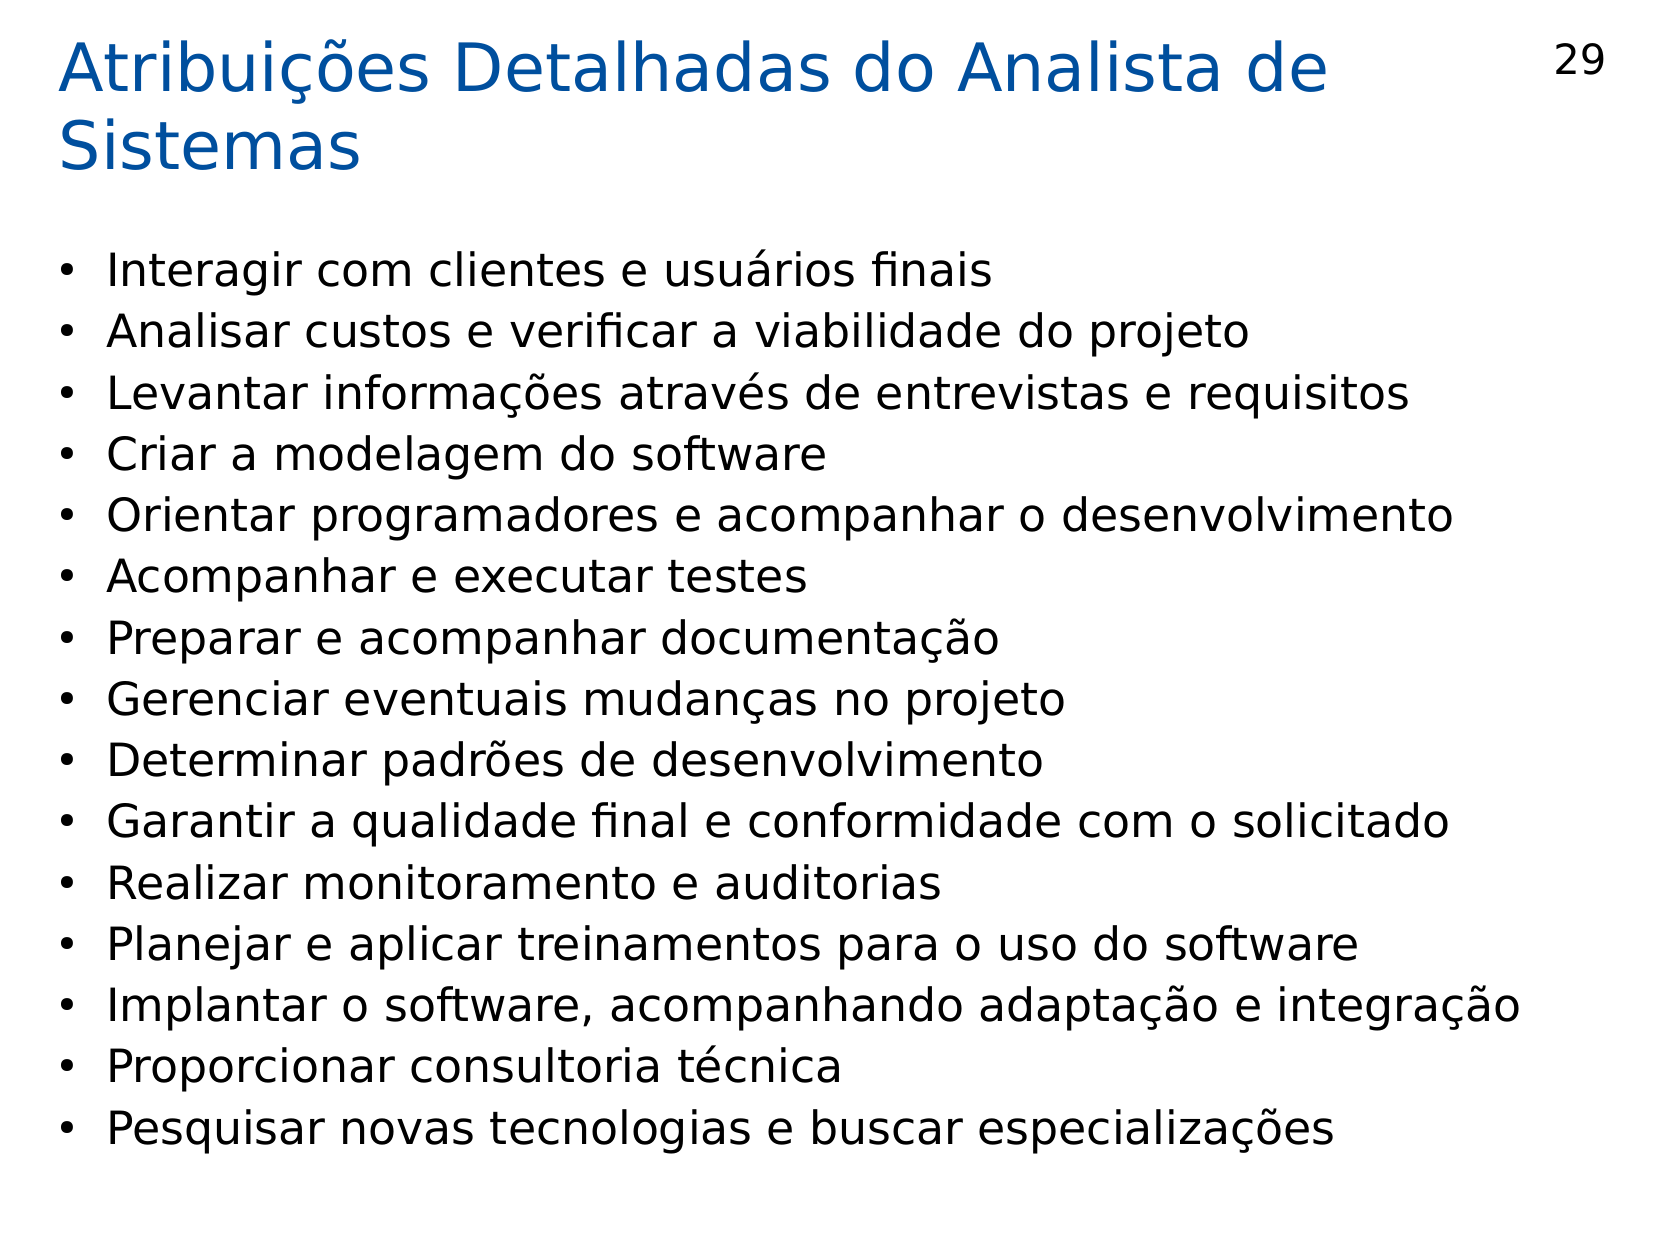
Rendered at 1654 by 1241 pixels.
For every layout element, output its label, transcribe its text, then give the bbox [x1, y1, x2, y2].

list Interagir com clientes e usuários finais Analisar custos e verificar a viabilidade do projeto Levantar informações através de entrevistas e requisitos Criar a modelagem do software Orientar programadores e acompanhar o desenvolvimento Acompanhar e executar testes Preparar e acompanhar documentação Gerenciar eventuais mudanças no projeto Determinar padrões de desenvolvimento Garantir a qualidade final e conformidade com o solicitado Realizar monitoramento e auditorias Planejar e aplicar treinamentos para o uso do software Implantar o software, acompanhando adaptação e integração Proporcionar consultoria técnica Pesquisar novas tecnologias e buscar especializações [59, 236, 1595, 1211]
title Atribuições Detalhadas do Analista de Sistemas [59, 29, 1506, 186]
